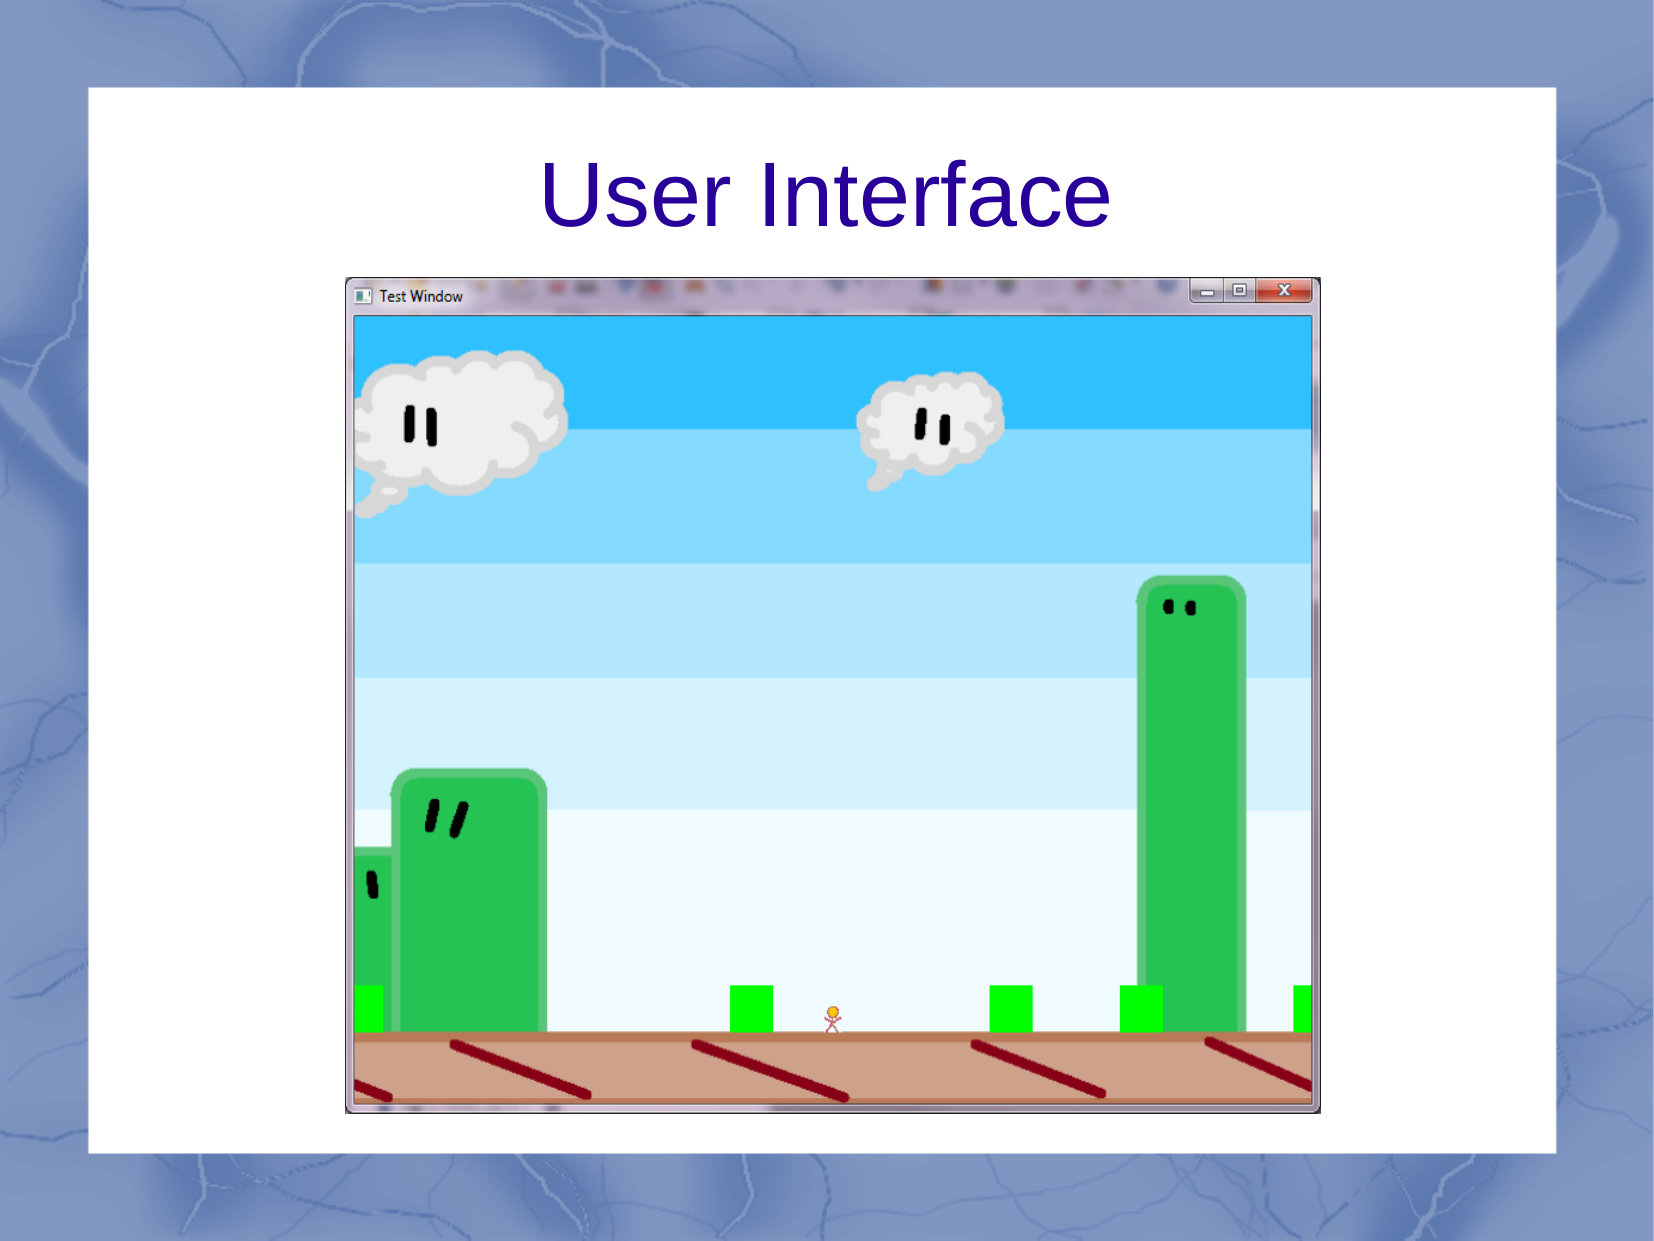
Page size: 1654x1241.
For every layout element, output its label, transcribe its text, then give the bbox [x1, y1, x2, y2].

picture [0, 0, 1654, 1241]
title User Interface [118, 90, 1536, 298]
